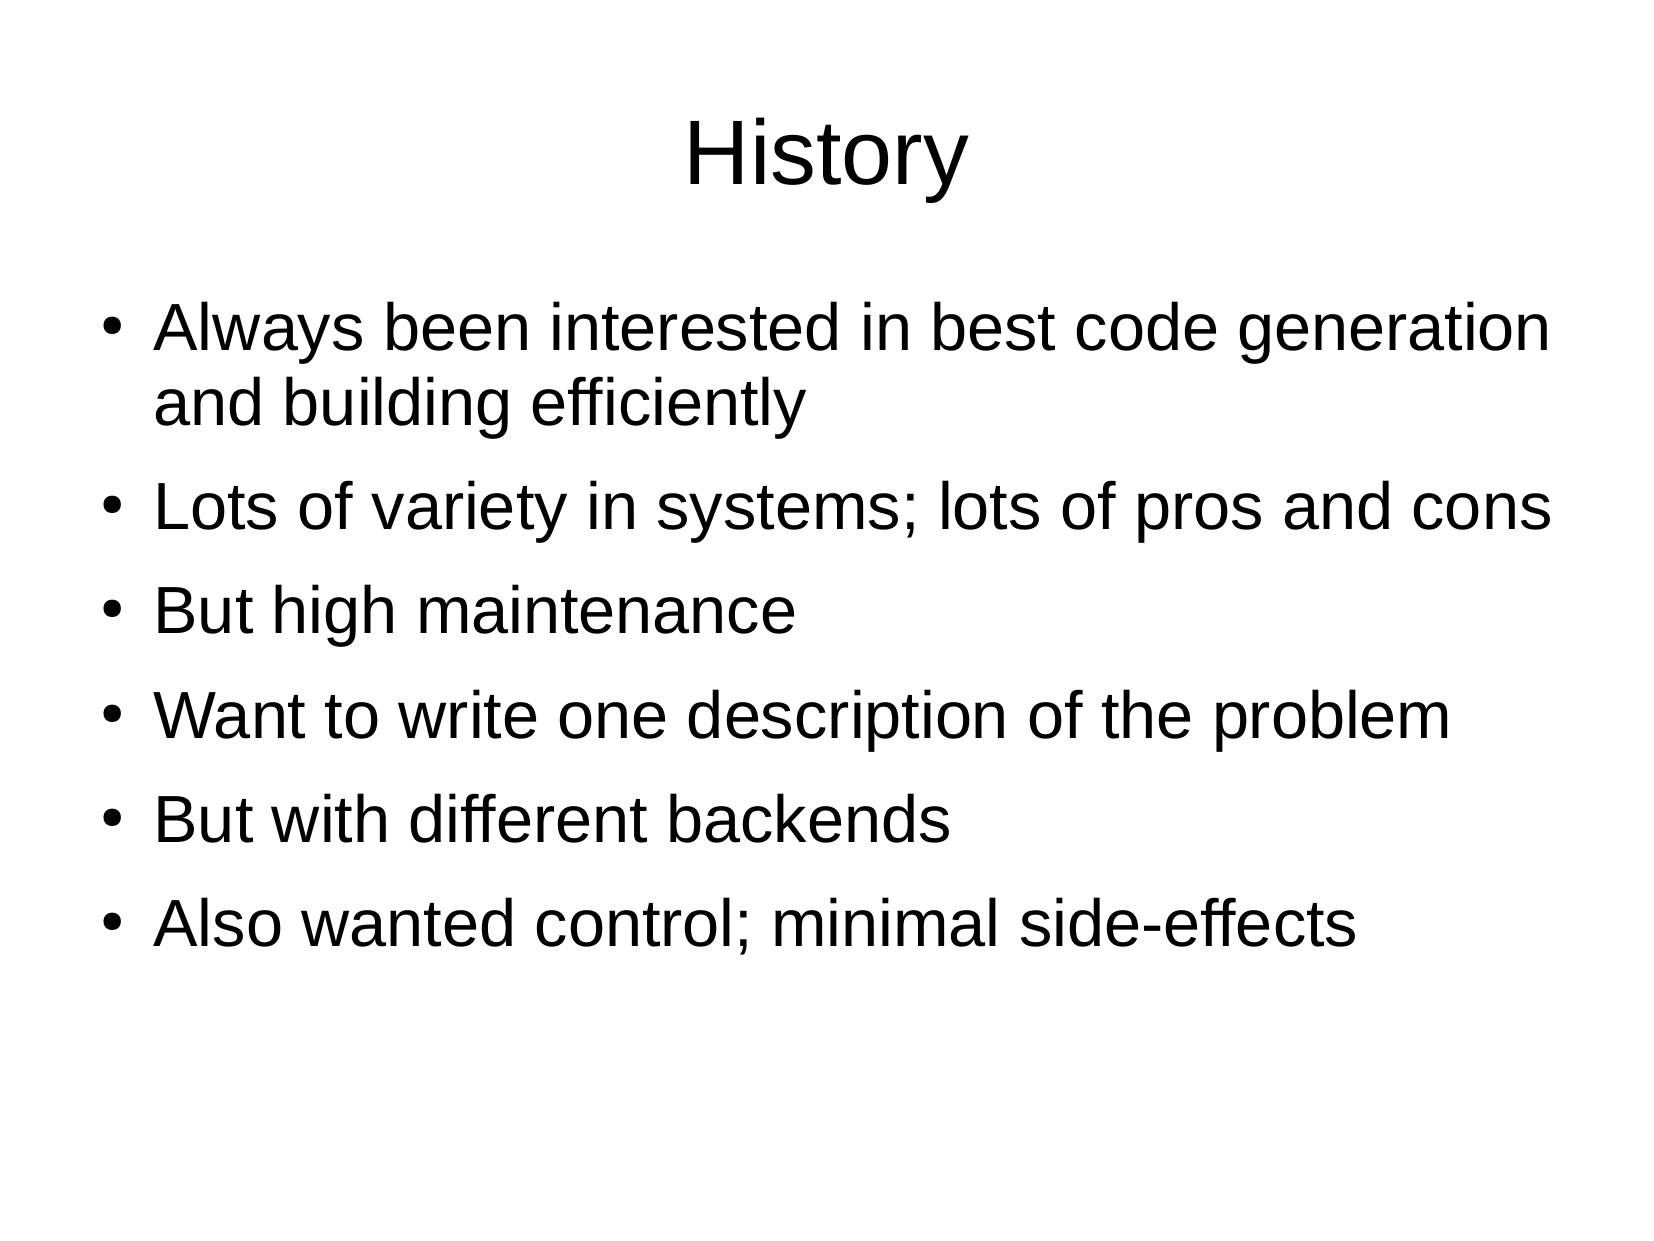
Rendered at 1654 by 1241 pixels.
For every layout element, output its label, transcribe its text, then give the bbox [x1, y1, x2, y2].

list Always been interested in best code generation and building efficiently Lots of variety in systems; lots of pros and cons But high maintenance Want to write one description of the problem But with different backends Also wanted control; minimal side-effects [82, 290, 1571, 1109]
title History [82, 49, 1571, 257]
